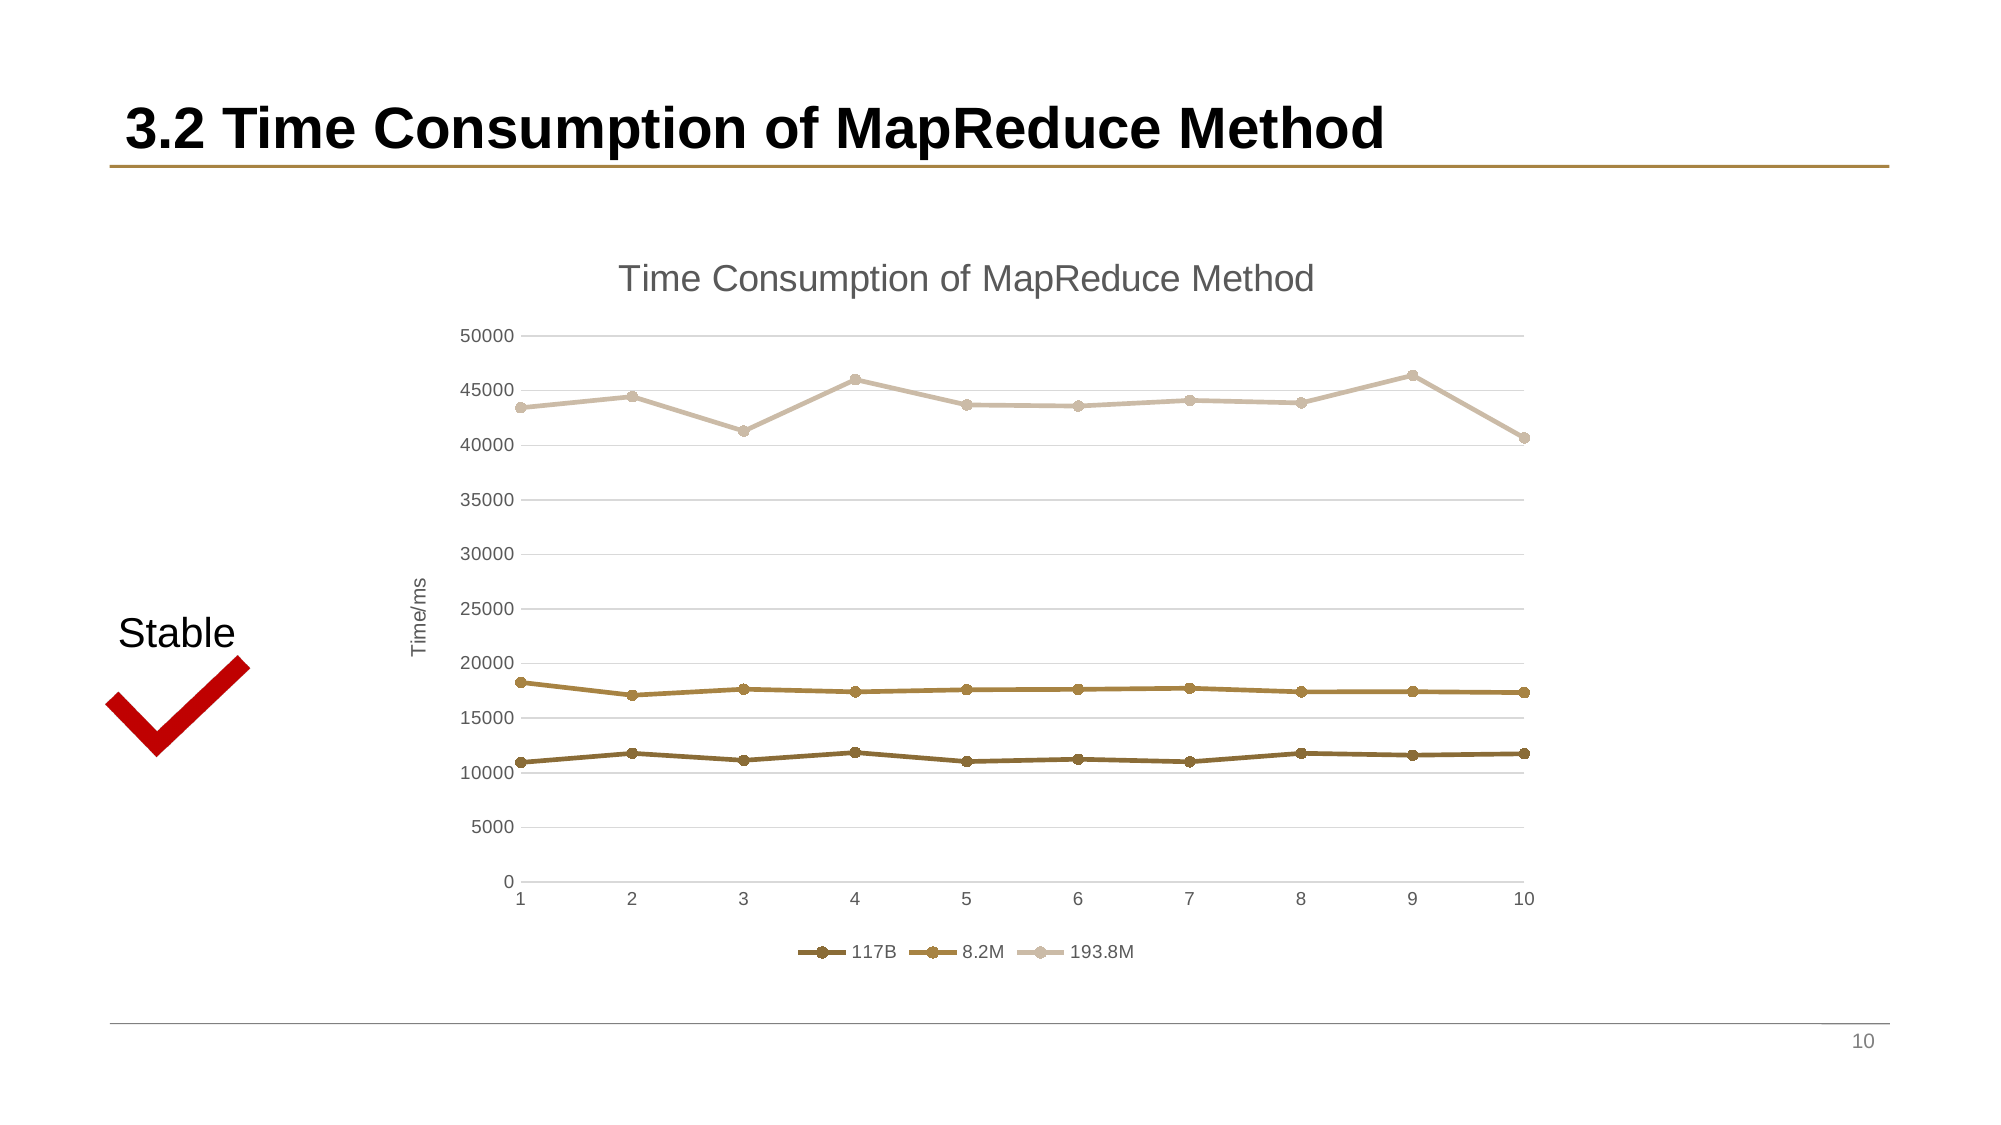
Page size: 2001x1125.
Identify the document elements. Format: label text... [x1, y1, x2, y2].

chart [373, 222, 1560, 970]
slide_number <编号> [1412, 1023, 1890, 1058]
picture [102, 630, 253, 781]
title 3.2 Time Consumption of MapReduce Method [109, 0, 1890, 169]
text_box Stable [103, 597, 251, 630]
